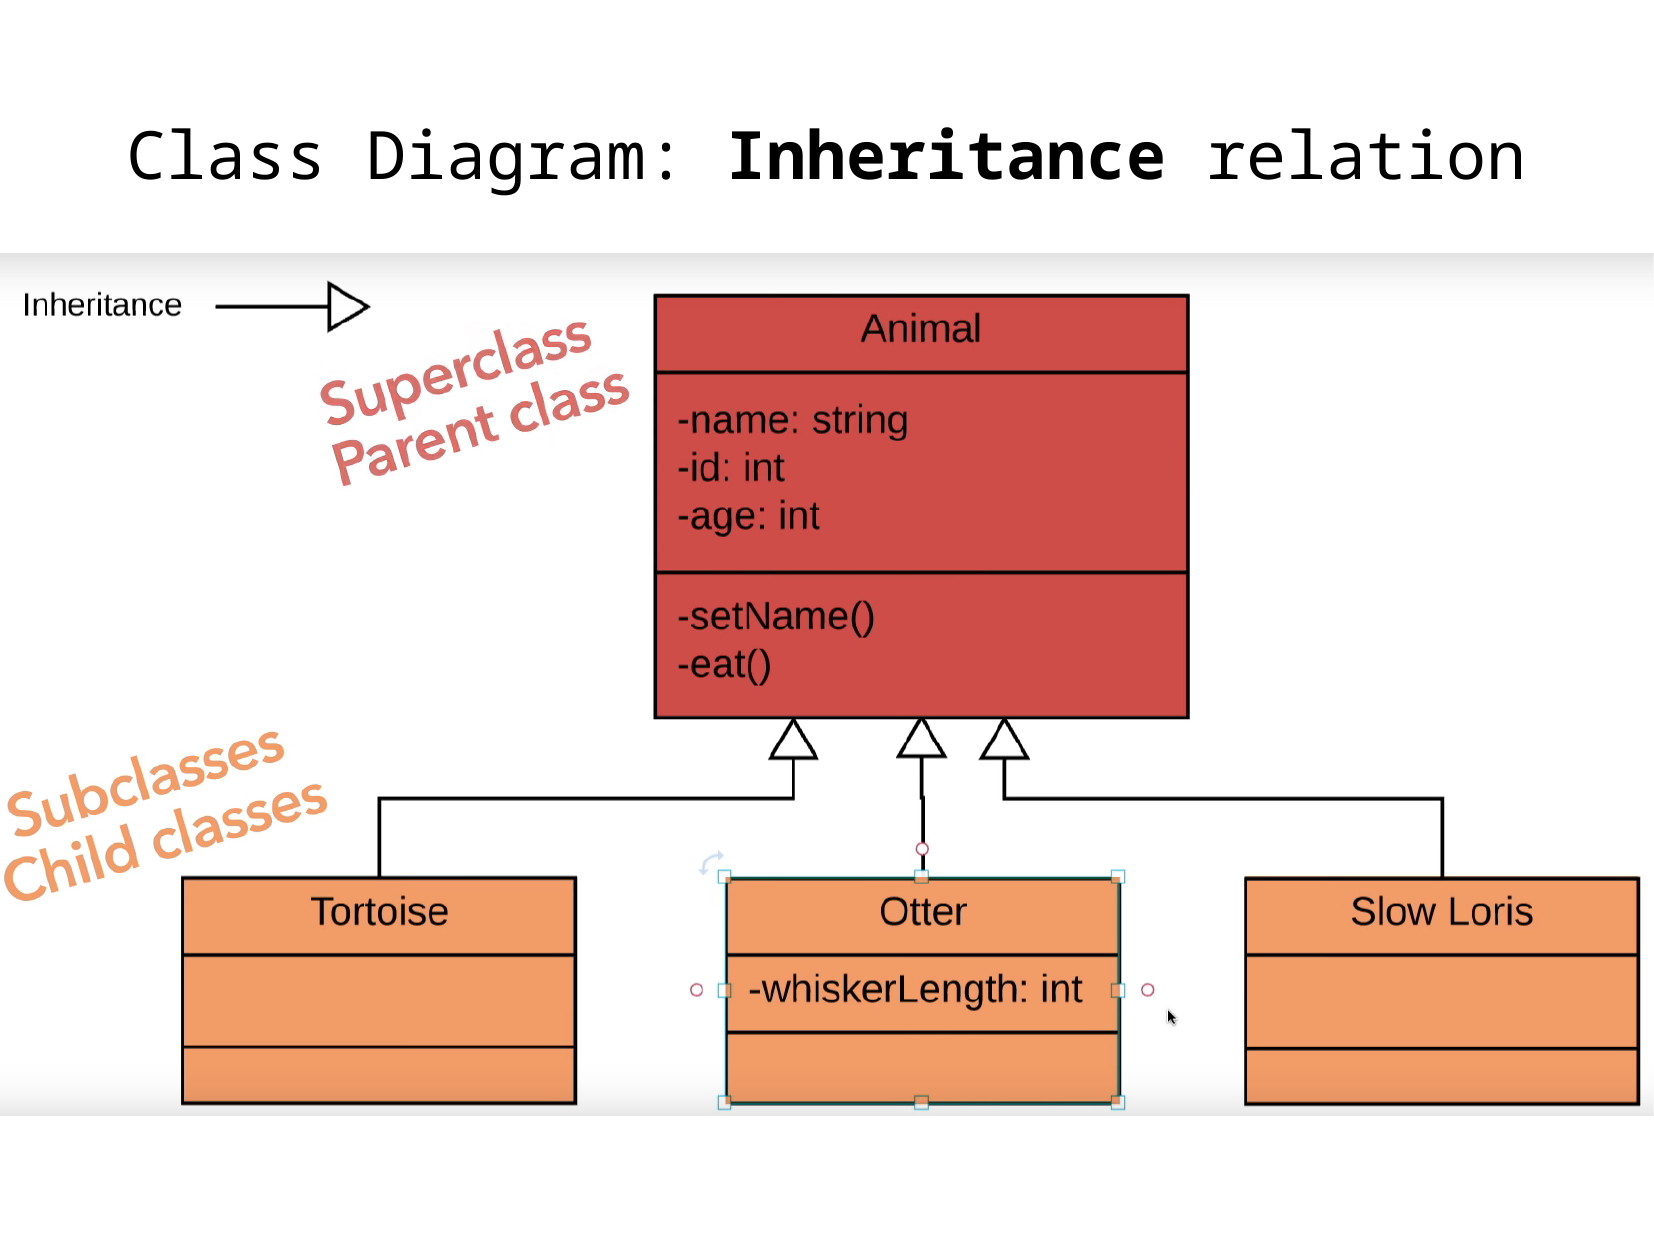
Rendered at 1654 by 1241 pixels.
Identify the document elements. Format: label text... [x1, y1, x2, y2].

picture [0, 253, 1654, 1116]
title Class Diagram: Inheritance relation [35, 49, 1619, 253]
